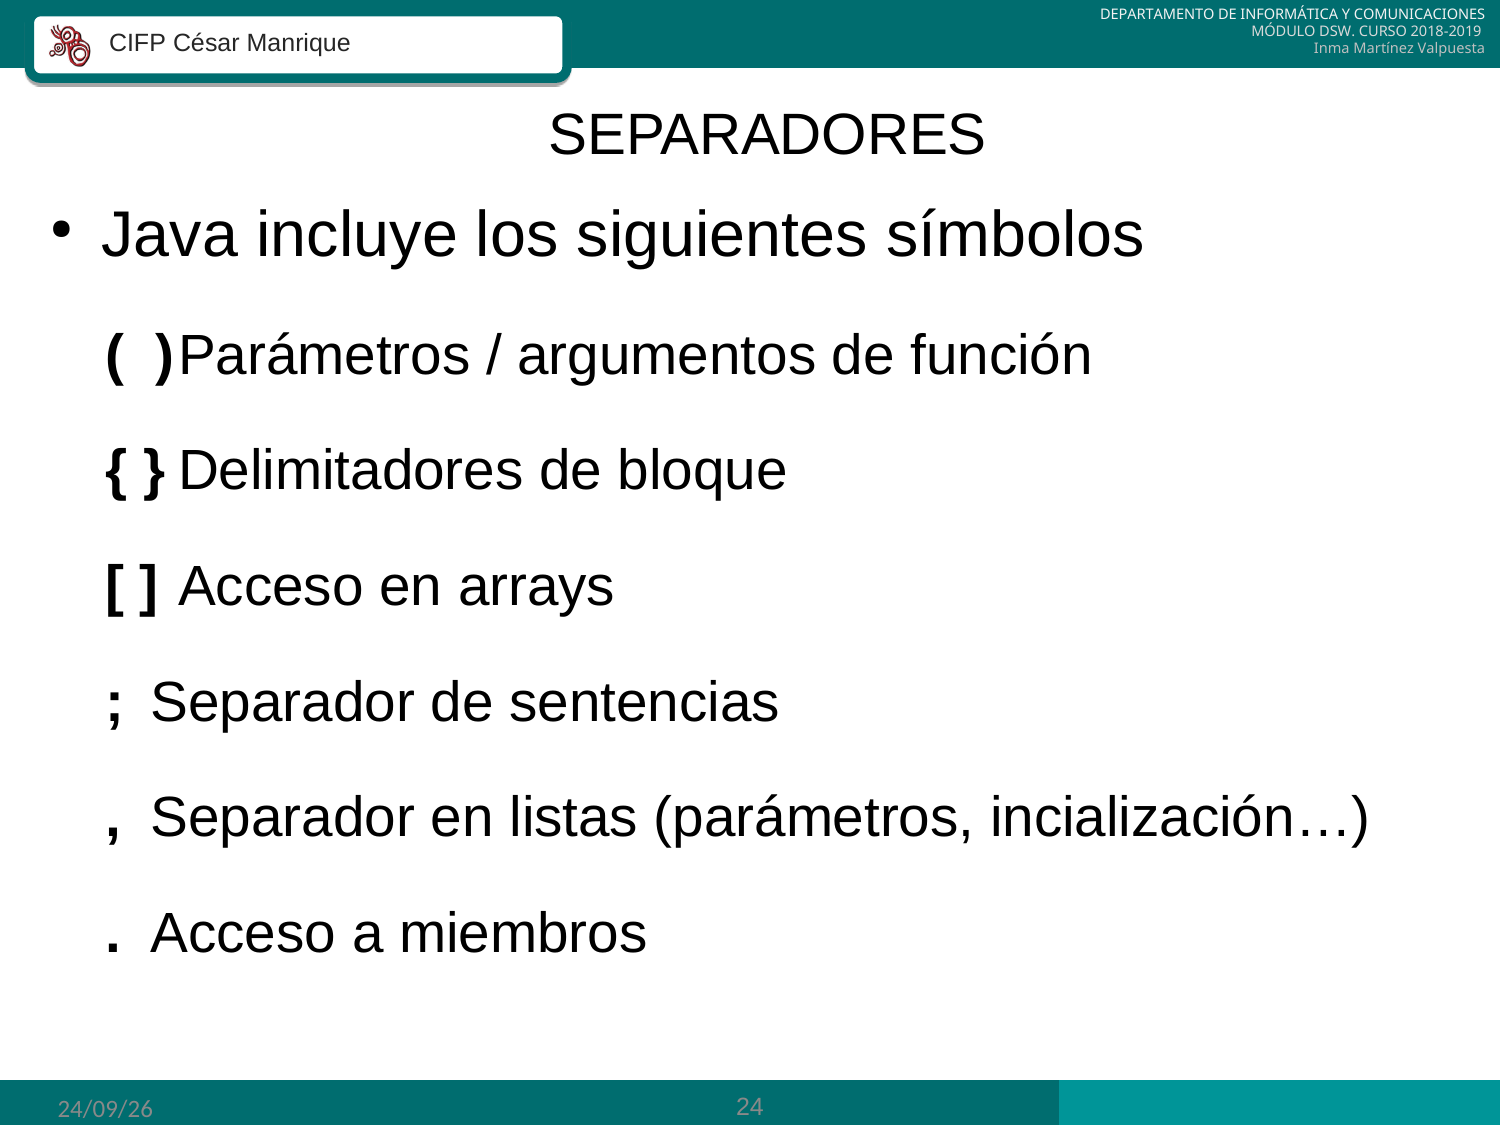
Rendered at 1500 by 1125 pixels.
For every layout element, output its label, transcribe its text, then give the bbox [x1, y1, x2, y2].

list Java incluye los siguientes símbolos ( ) Parámetros / argumentos de función { } Delimitadores de bloque [ ] Acceso en arrays ; Separador de sentencias , Separador en listas (parámetros, incialización…) . Acceso a miembros [17, 184, 1483, 1059]
picture [47, 23, 93, 67]
text_box <número> [512, 1082, 988, 1125]
text_box 18/09/18 [42, 1085, 344, 1125]
title SEPARADORES [17, 90, 1483, 173]
